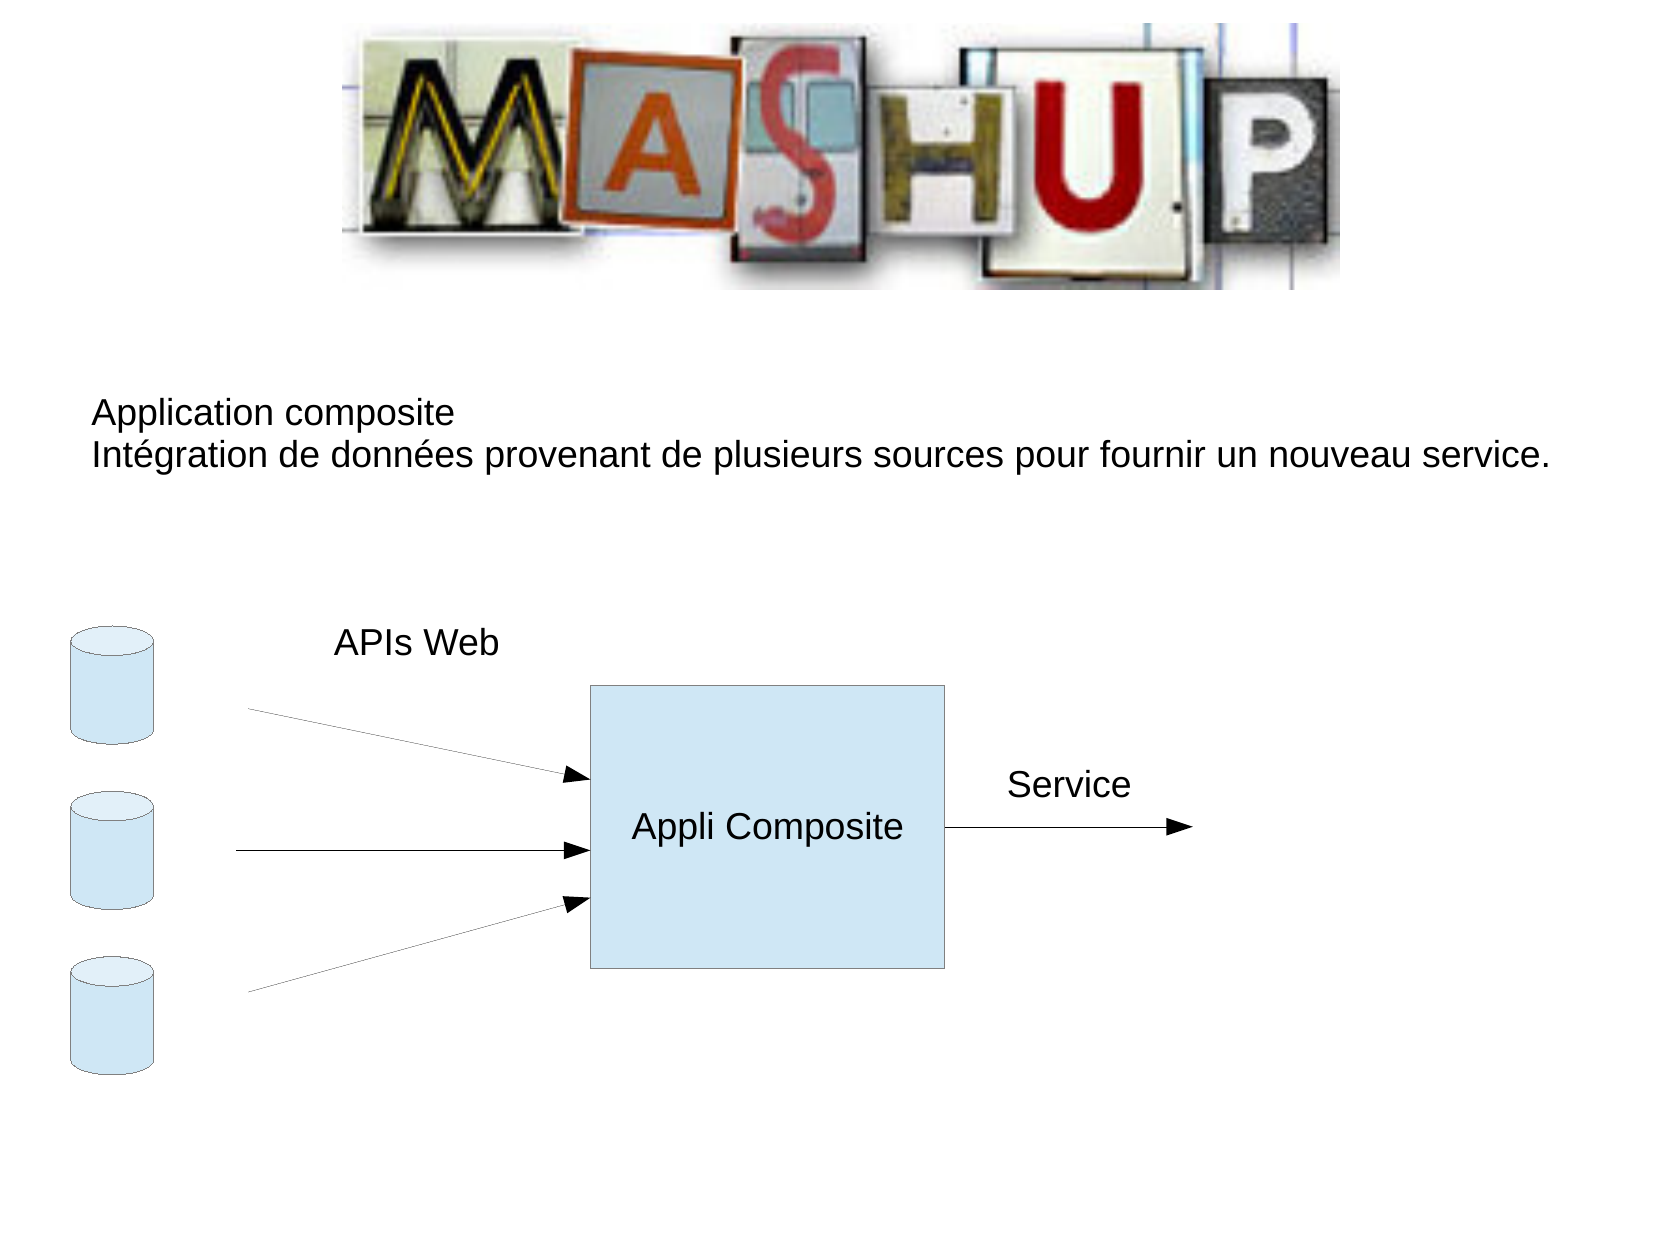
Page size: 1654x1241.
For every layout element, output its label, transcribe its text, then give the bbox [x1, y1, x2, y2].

text_box [70, 972, 154, 1075]
text_box [70, 807, 154, 910]
text_box Application composite Intégration de données provenant de plusieurs sources pour fournir un nouveau service. [76, 383, 1567, 483]
text_box Appli Composite [590, 685, 945, 969]
text_box Service [992, 755, 1147, 813]
text_box APIs Web [318, 614, 515, 671]
picture [342, 23, 1340, 290]
text_box [70, 642, 154, 745]
